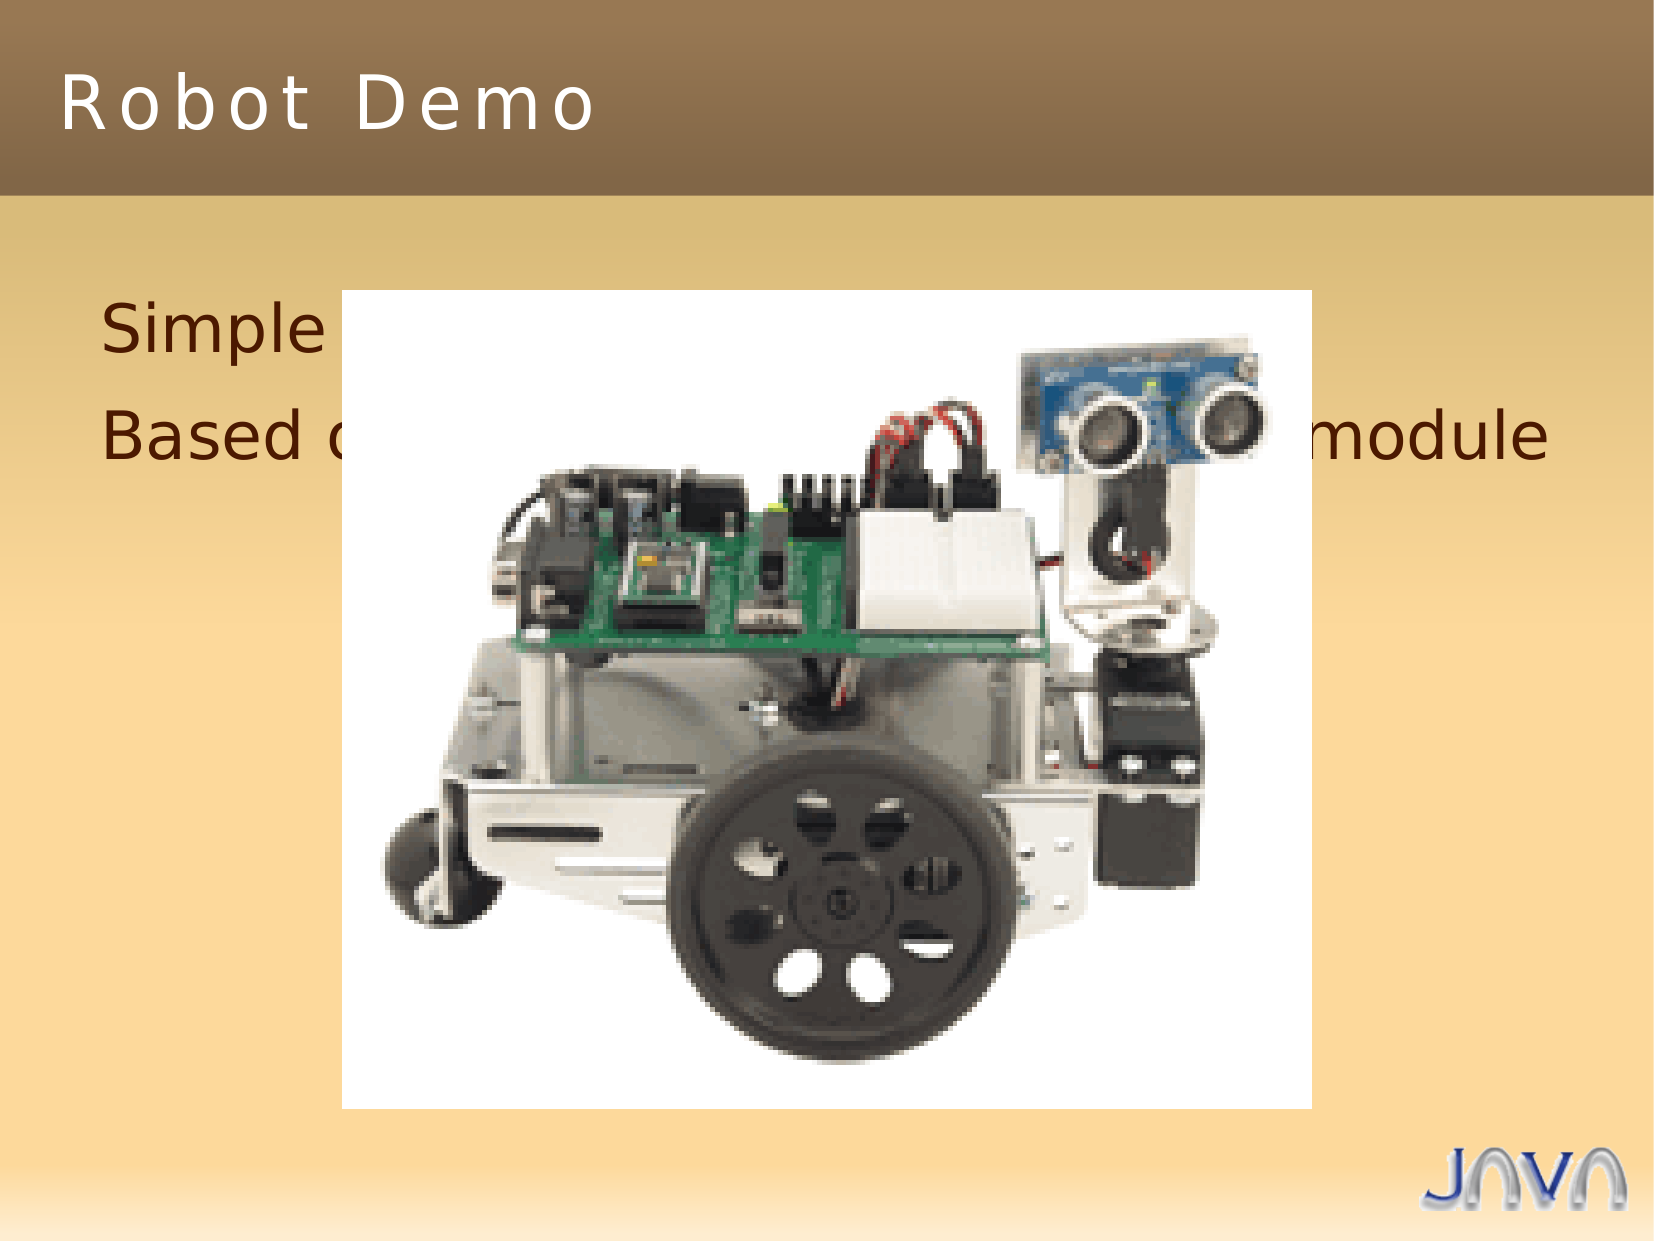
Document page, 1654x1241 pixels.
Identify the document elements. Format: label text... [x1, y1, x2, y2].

title Robot Demo [59, 29, 1595, 178]
picture [0, 0, 1654, 1241]
list Simple Javelin-powered Robot Based on BOE-BOT, plus a PING :))) module [82, 290, 342, 1109]
